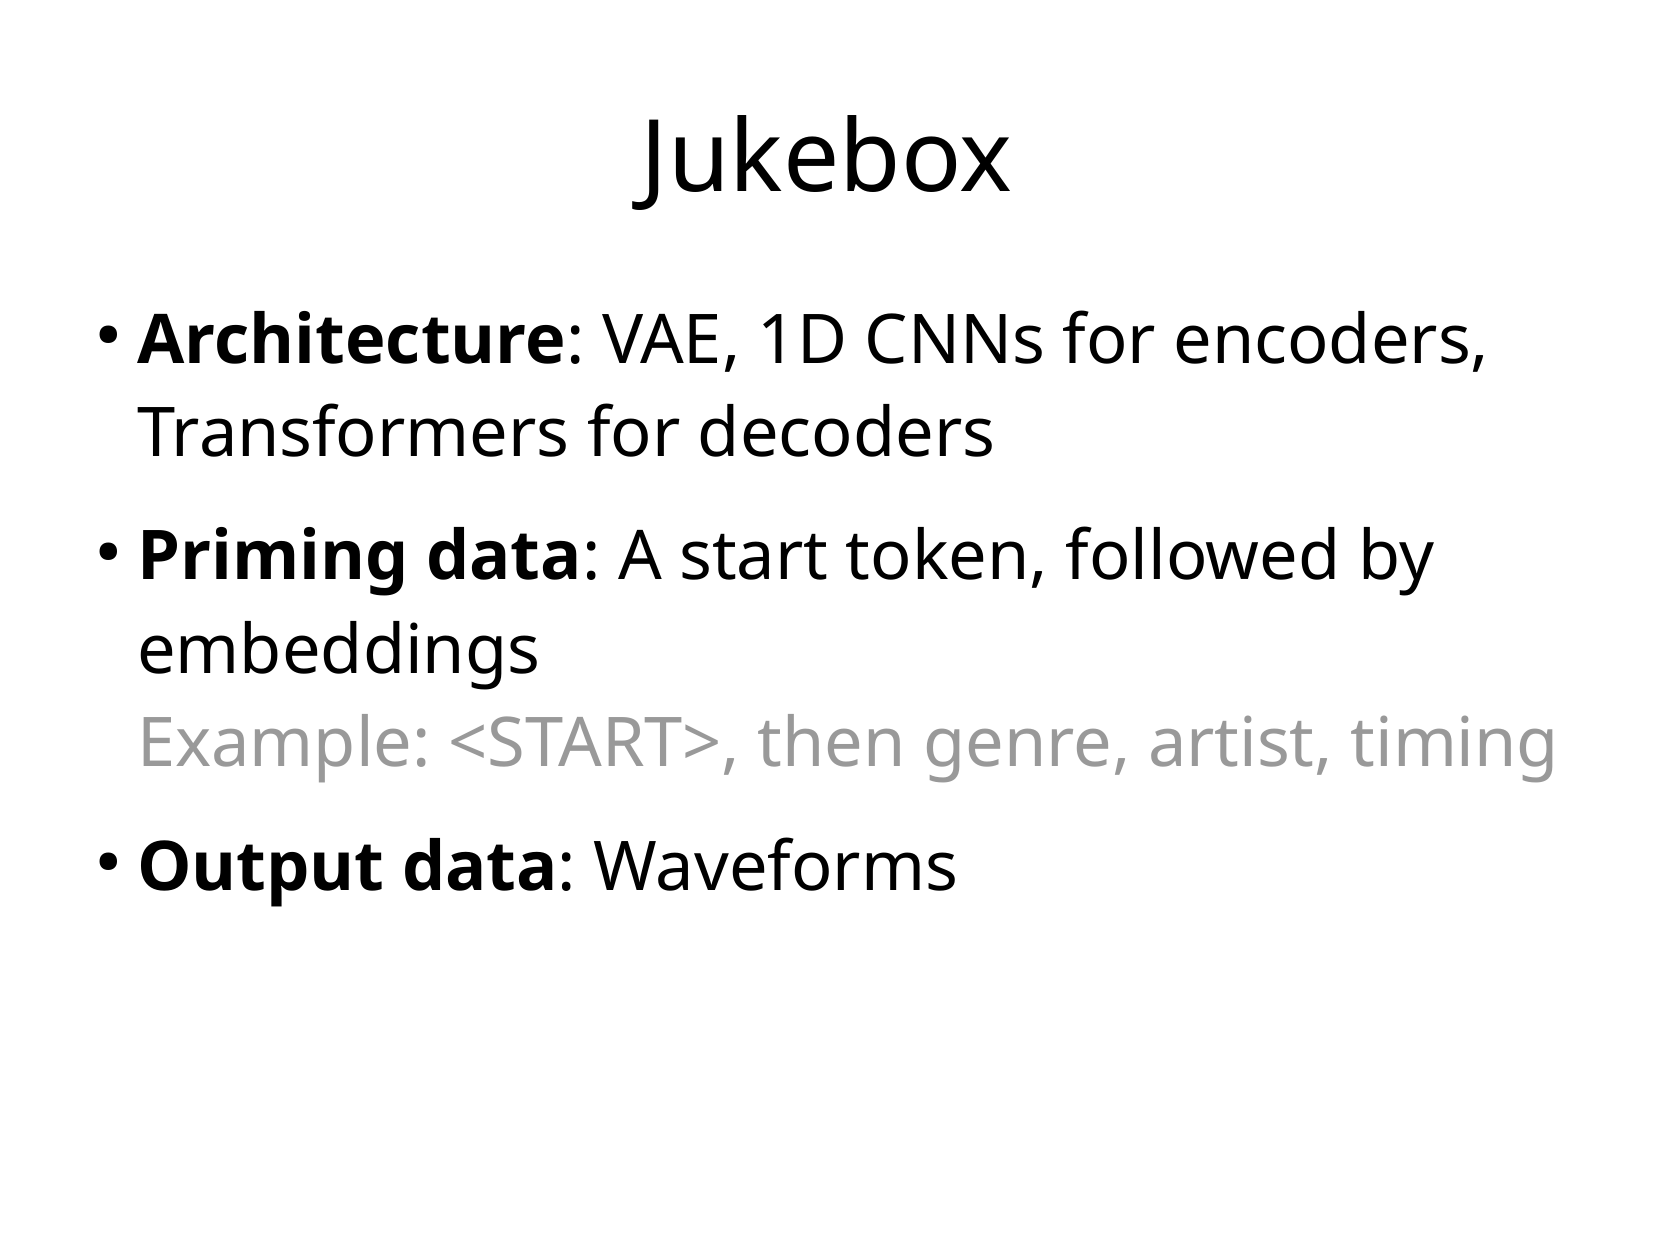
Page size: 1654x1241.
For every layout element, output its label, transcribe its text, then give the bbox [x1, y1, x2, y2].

title Jukebox [82, 49, 1571, 257]
list Architecture: VAE, 1D CNNs for encoders, Transformers for decoders Priming data: A start token, followed by embeddings Example: <START>, then genre, artist, timing Output data: Waveforms [82, 290, 1571, 1010]
